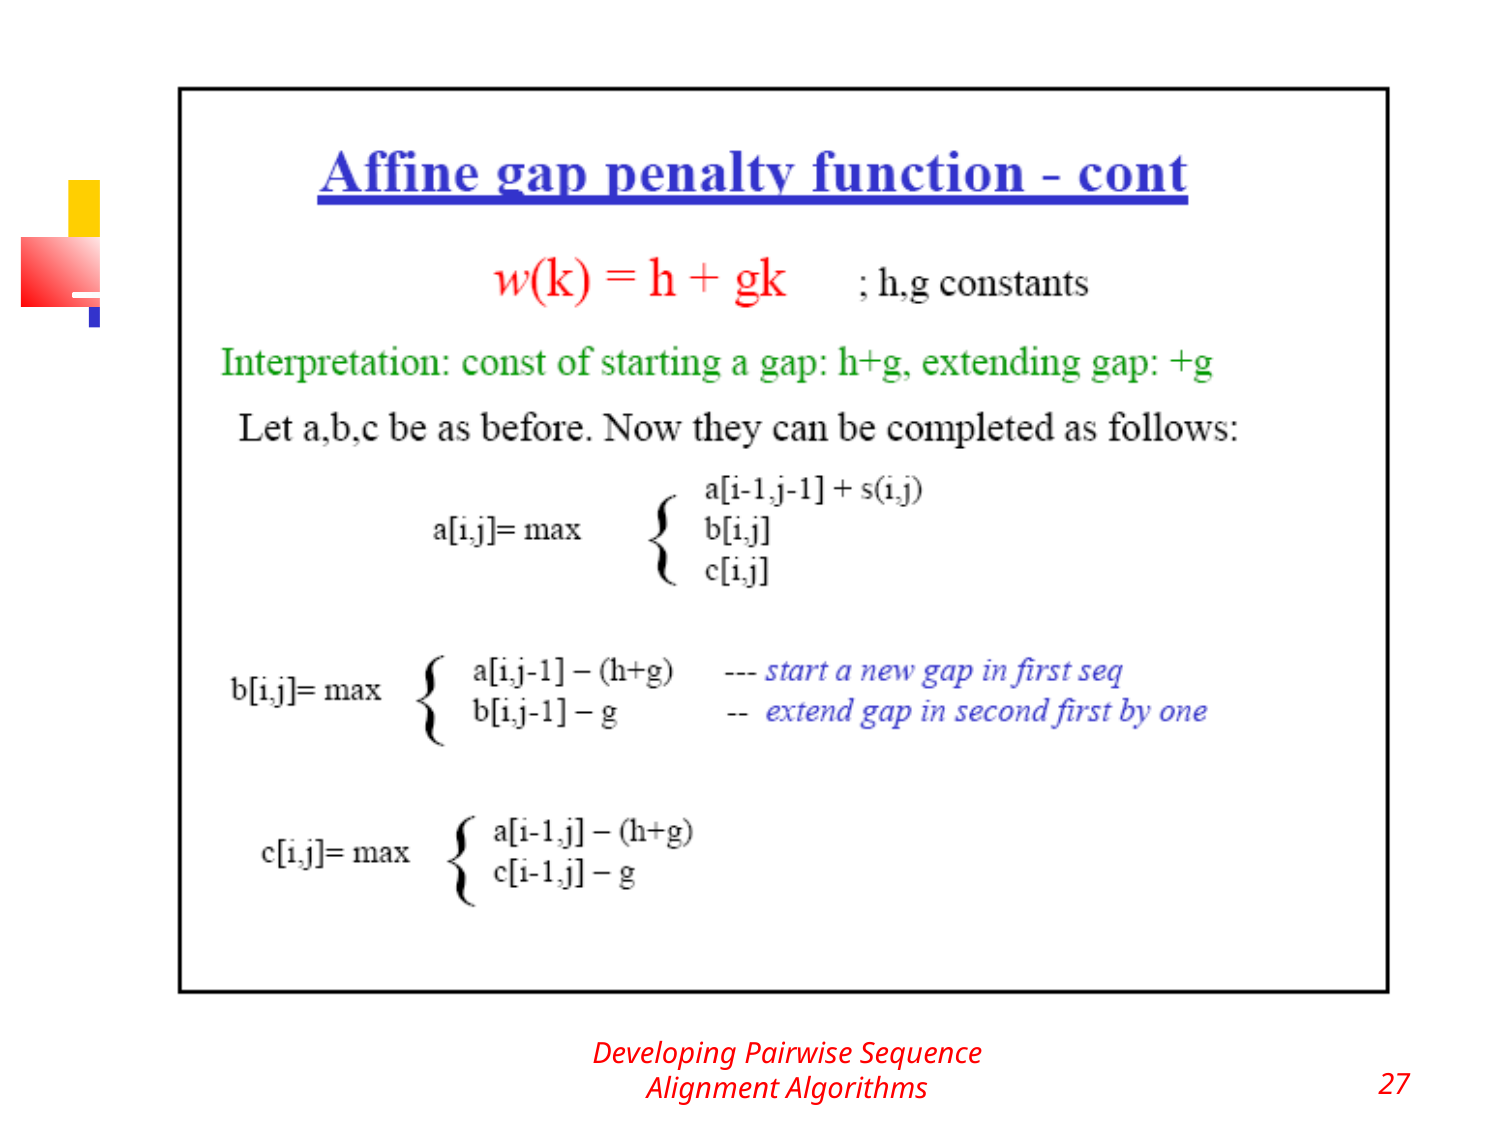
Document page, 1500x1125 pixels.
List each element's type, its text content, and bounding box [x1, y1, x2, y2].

text_box Developing Pairwise Sequence Alignment Algorithms [512, 1037, 1063, 1113]
text_box <number> [1112, 1037, 1426, 1113]
picture [99, 41, 1450, 1029]
